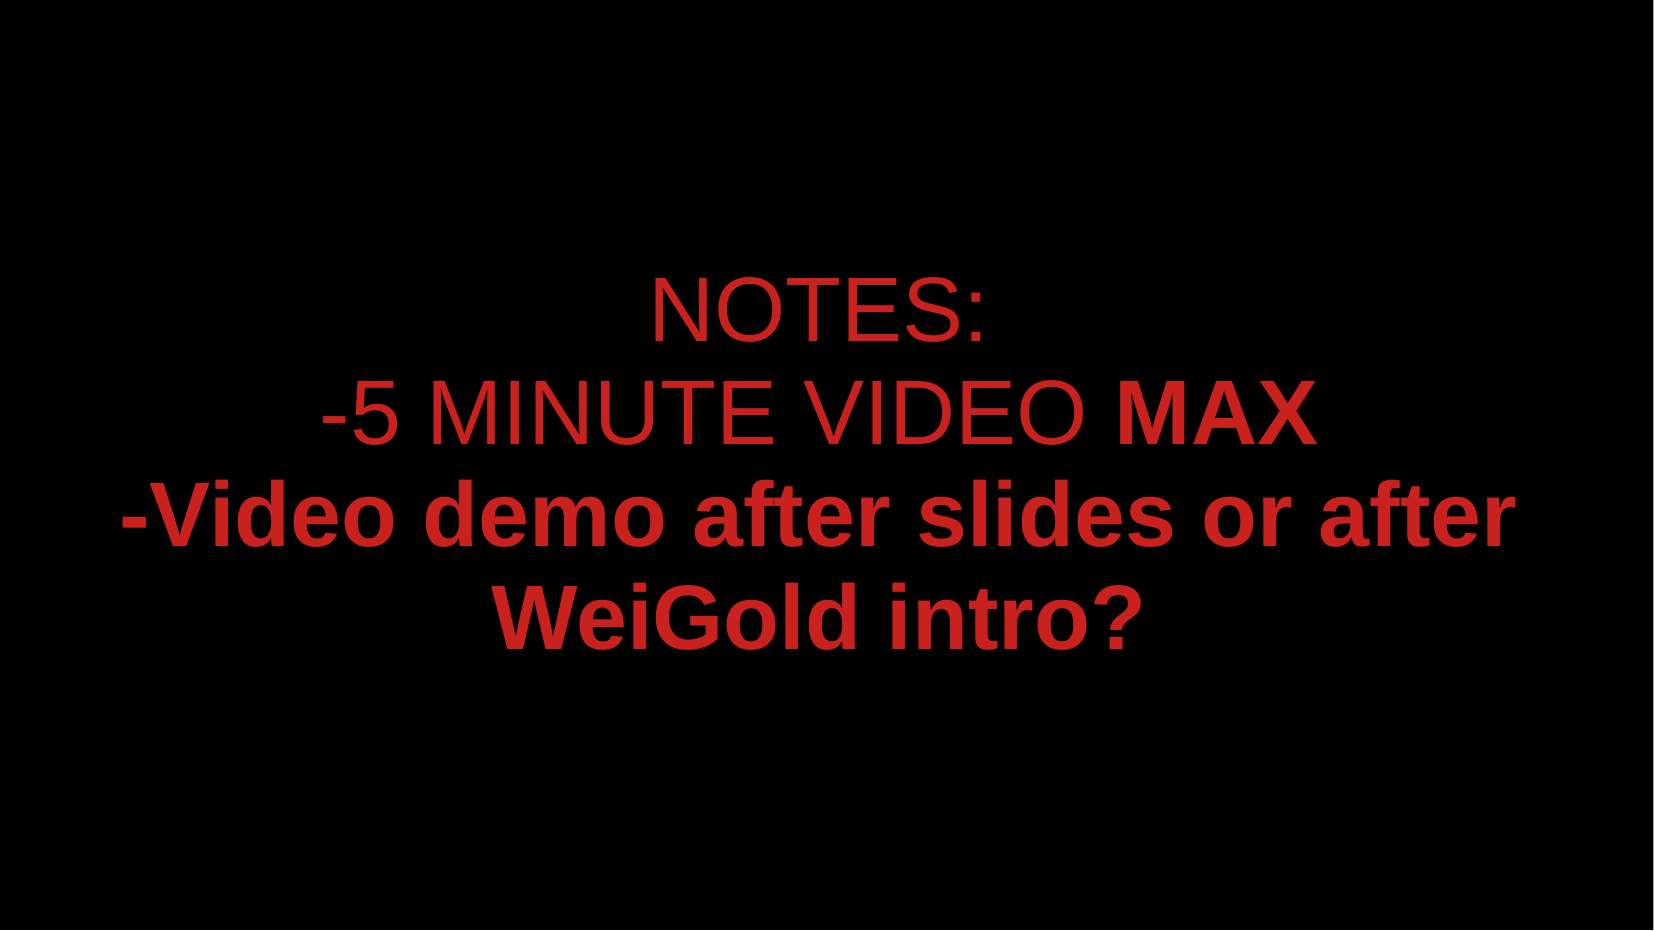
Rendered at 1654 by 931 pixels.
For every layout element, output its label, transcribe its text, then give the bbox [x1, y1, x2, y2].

title NOTES: -5 MINUTE VIDEO MAX -Video demo after slides or after WeiGold intro? [75, 258, 1564, 772]
